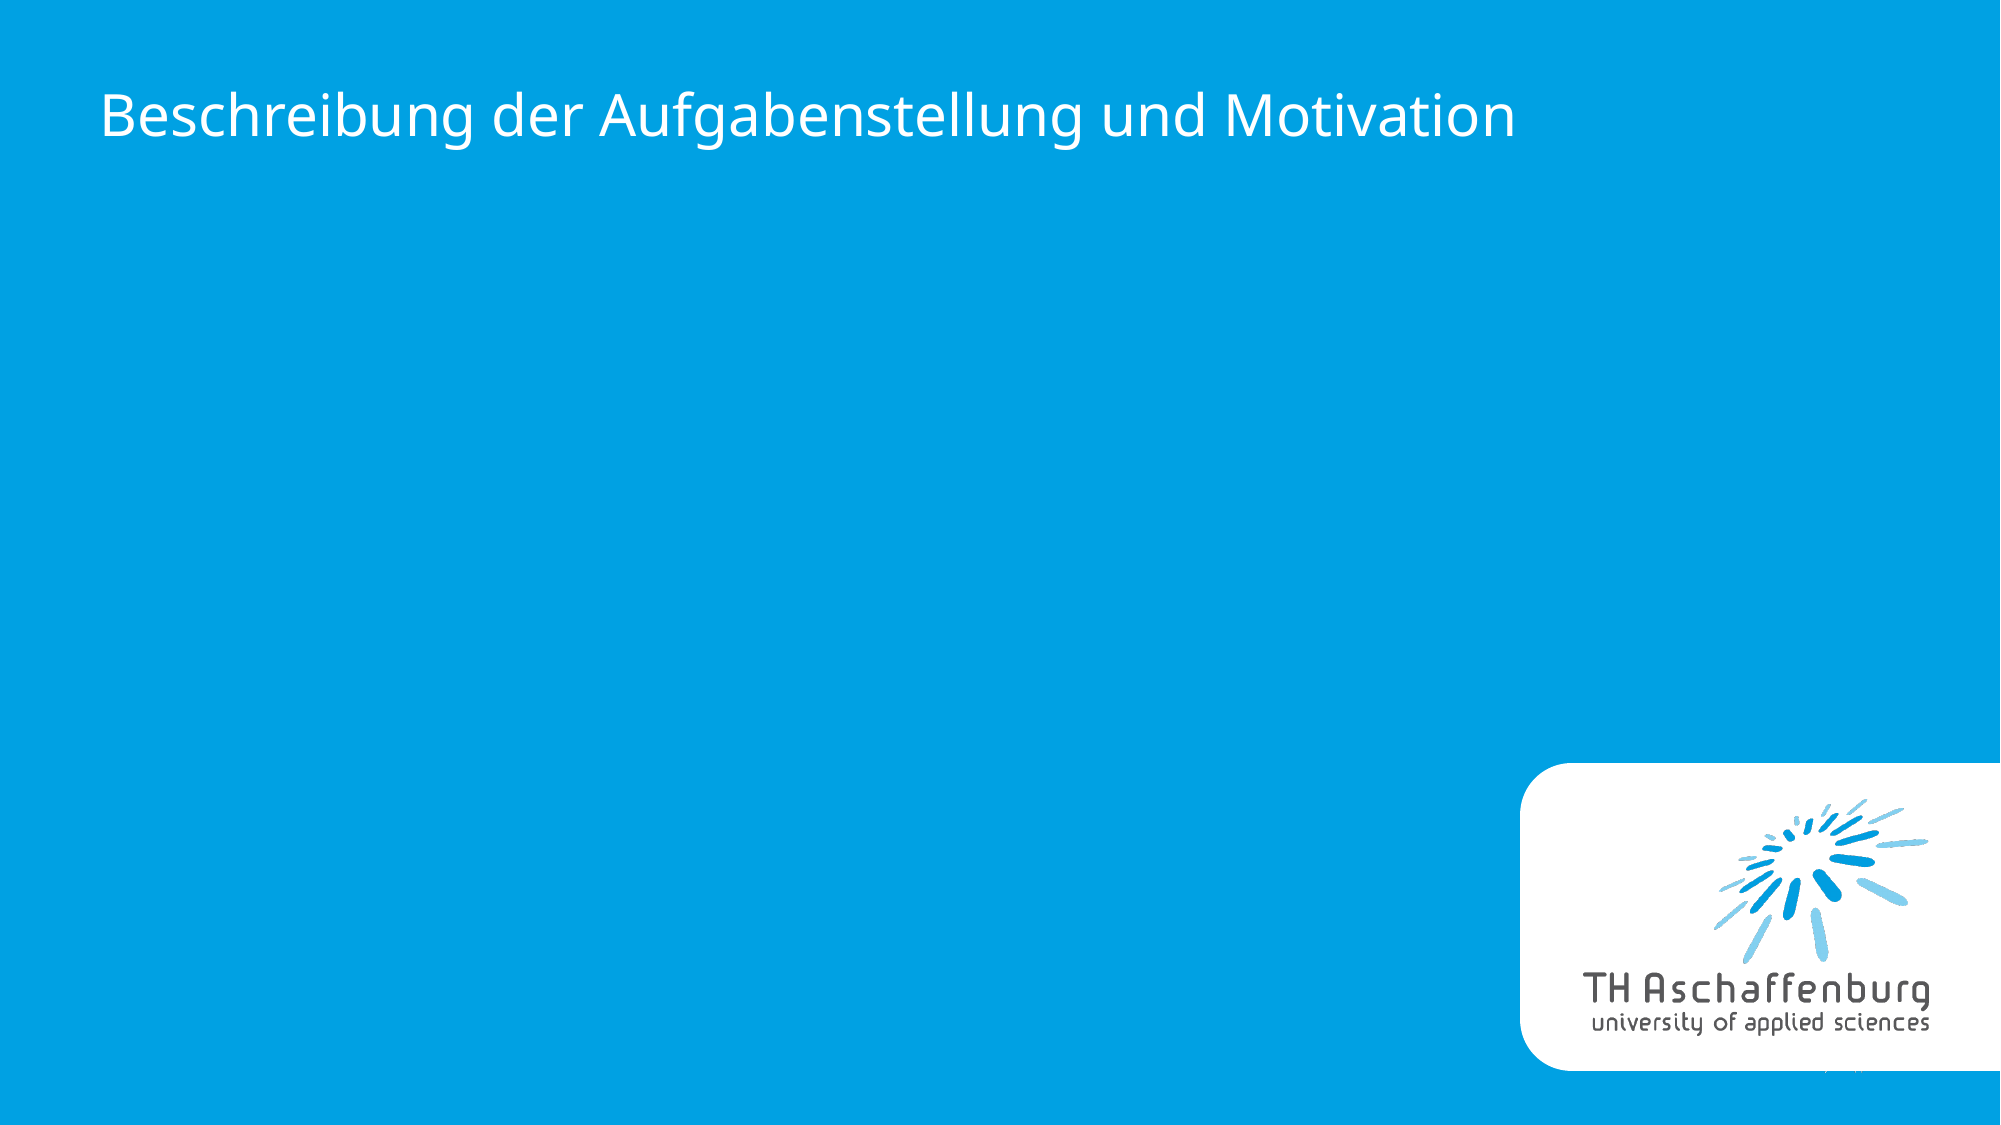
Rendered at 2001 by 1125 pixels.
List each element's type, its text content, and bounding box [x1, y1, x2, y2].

picture [1583, 799, 1929, 1036]
title Beschreibung der Aufgabenstellung und Motivation [99, 33, 1600, 194]
